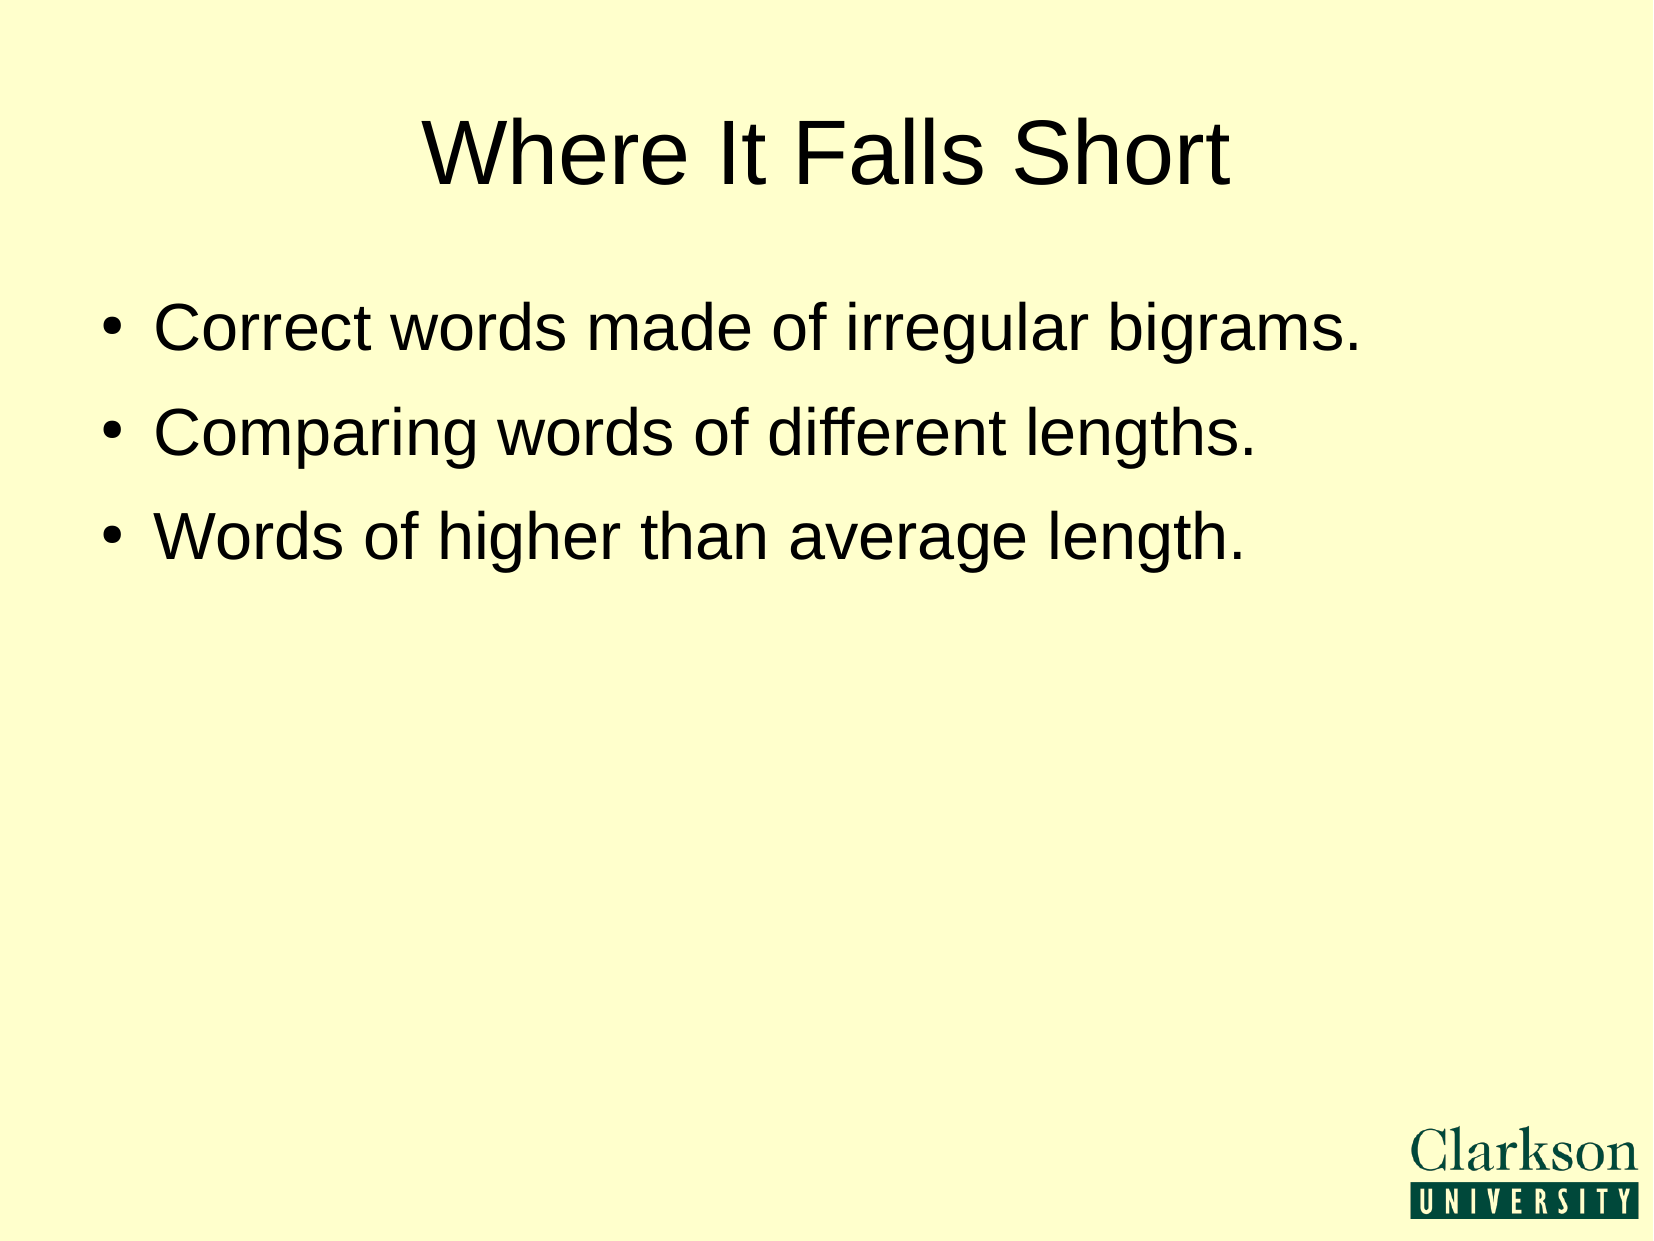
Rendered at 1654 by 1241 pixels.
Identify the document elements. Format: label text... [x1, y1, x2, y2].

title Where It Falls Short [82, 49, 1571, 257]
list Correct words made of irregular bigrams. Comparing words of different lengths. Words of higher than average length. [82, 290, 1571, 1010]
picture [1410, 1124, 1639, 1219]
